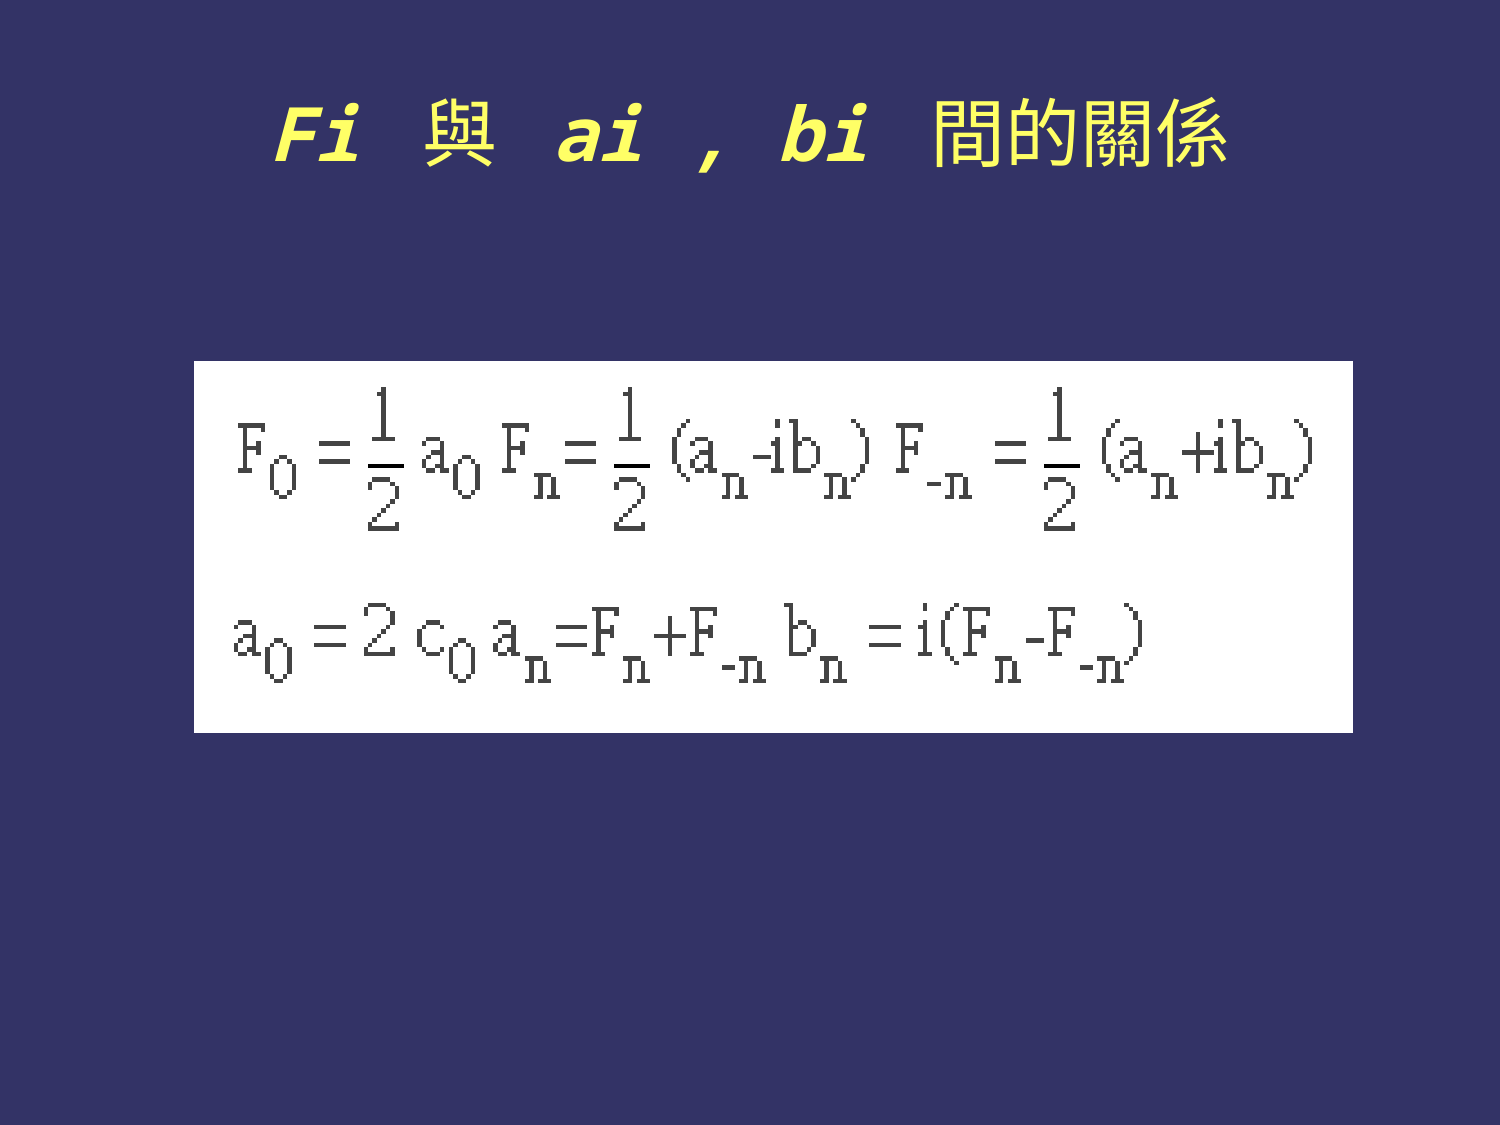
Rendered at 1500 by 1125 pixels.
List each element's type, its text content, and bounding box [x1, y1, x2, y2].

chart [194, 361, 1353, 733]
title Fi 與 ai , bi 間的關係 [75, 37, 1426, 225]
